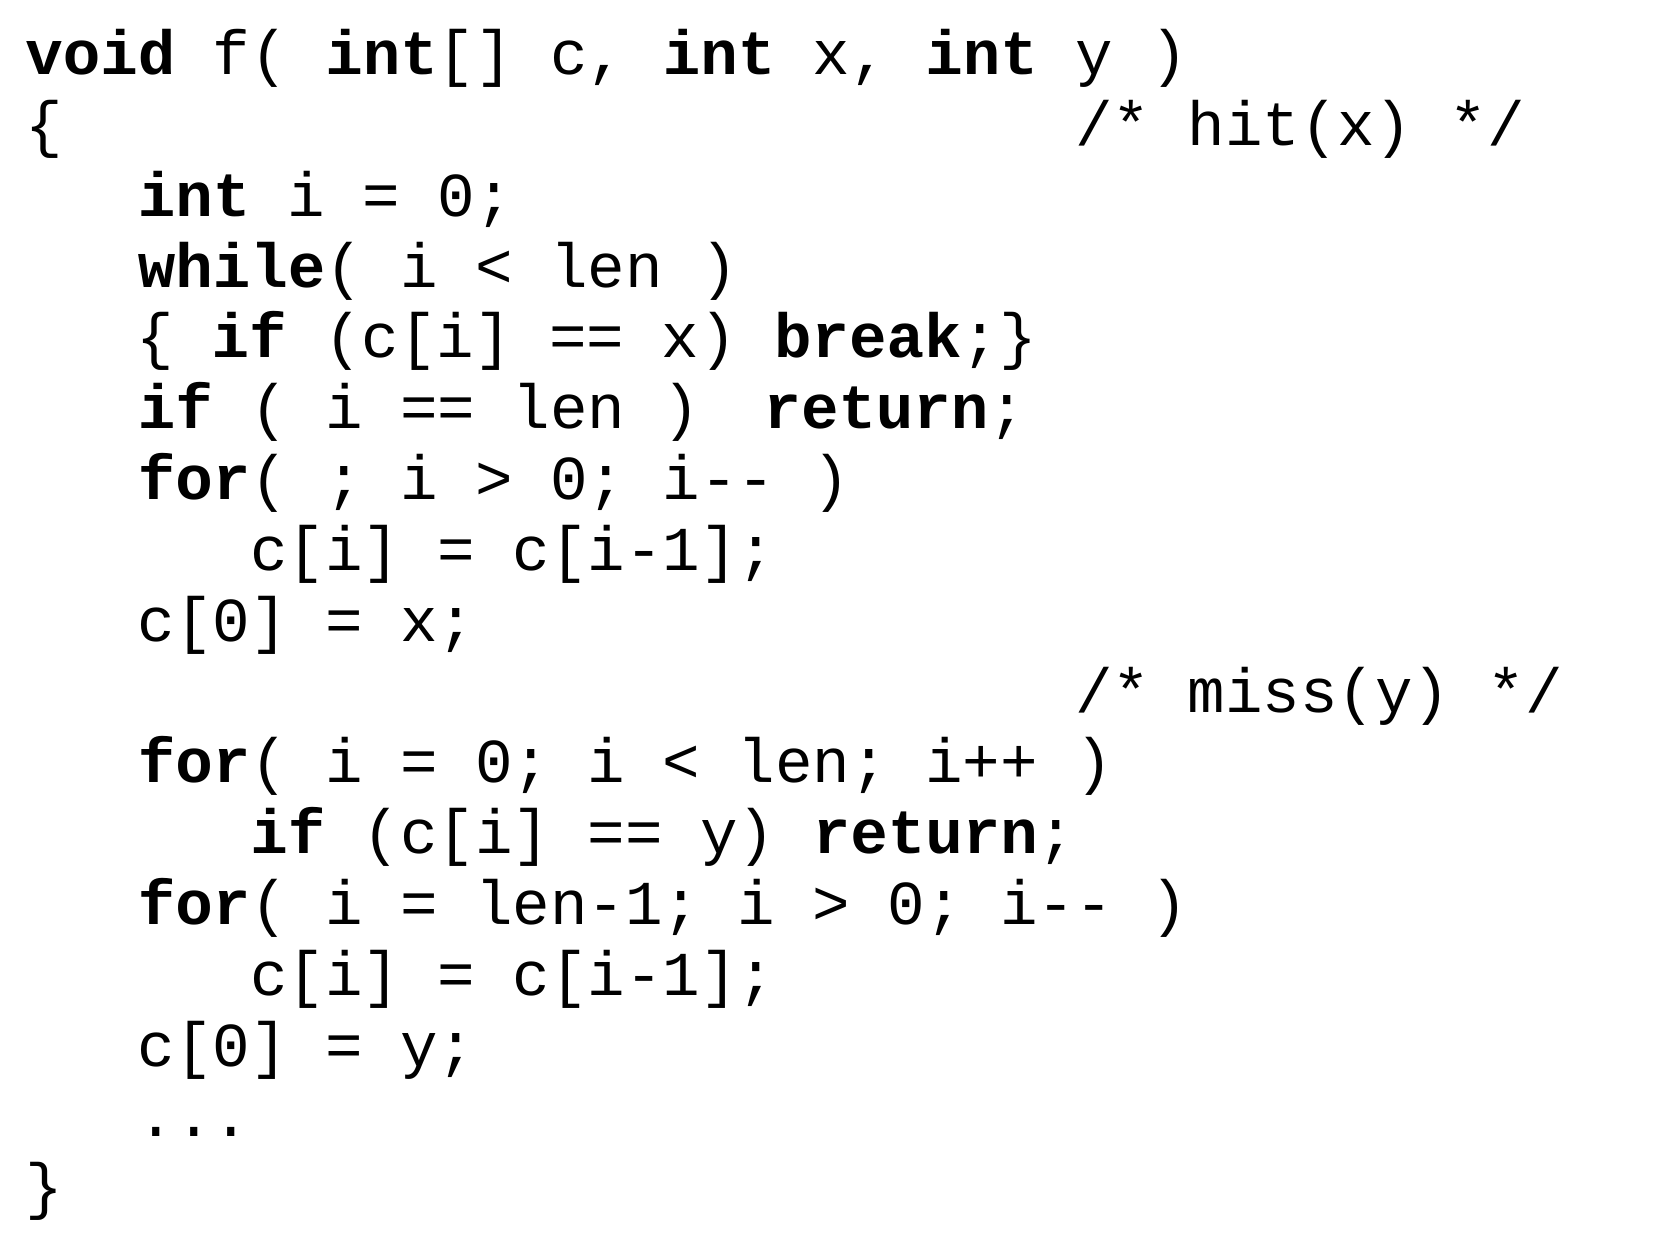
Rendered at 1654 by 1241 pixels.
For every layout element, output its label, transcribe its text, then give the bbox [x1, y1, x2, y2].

text_box void f( int[] c, int x, int y ) { /* hit(x) */ int i = 0; while( i < len ) { if (c[i] == x) break;} if ( i == len ) return; for( ; i > 0; i-- ) c[i] = c[i-1]; c[0] = x; /* miss(y) */ for( i = 0; i < len; i++ ) if (c[i] == y) return; for( i = len-1; i > 0; i-- ) c[i] = c[i-1]; c[0] = y; ... } [10, 15, 1645, 1241]
